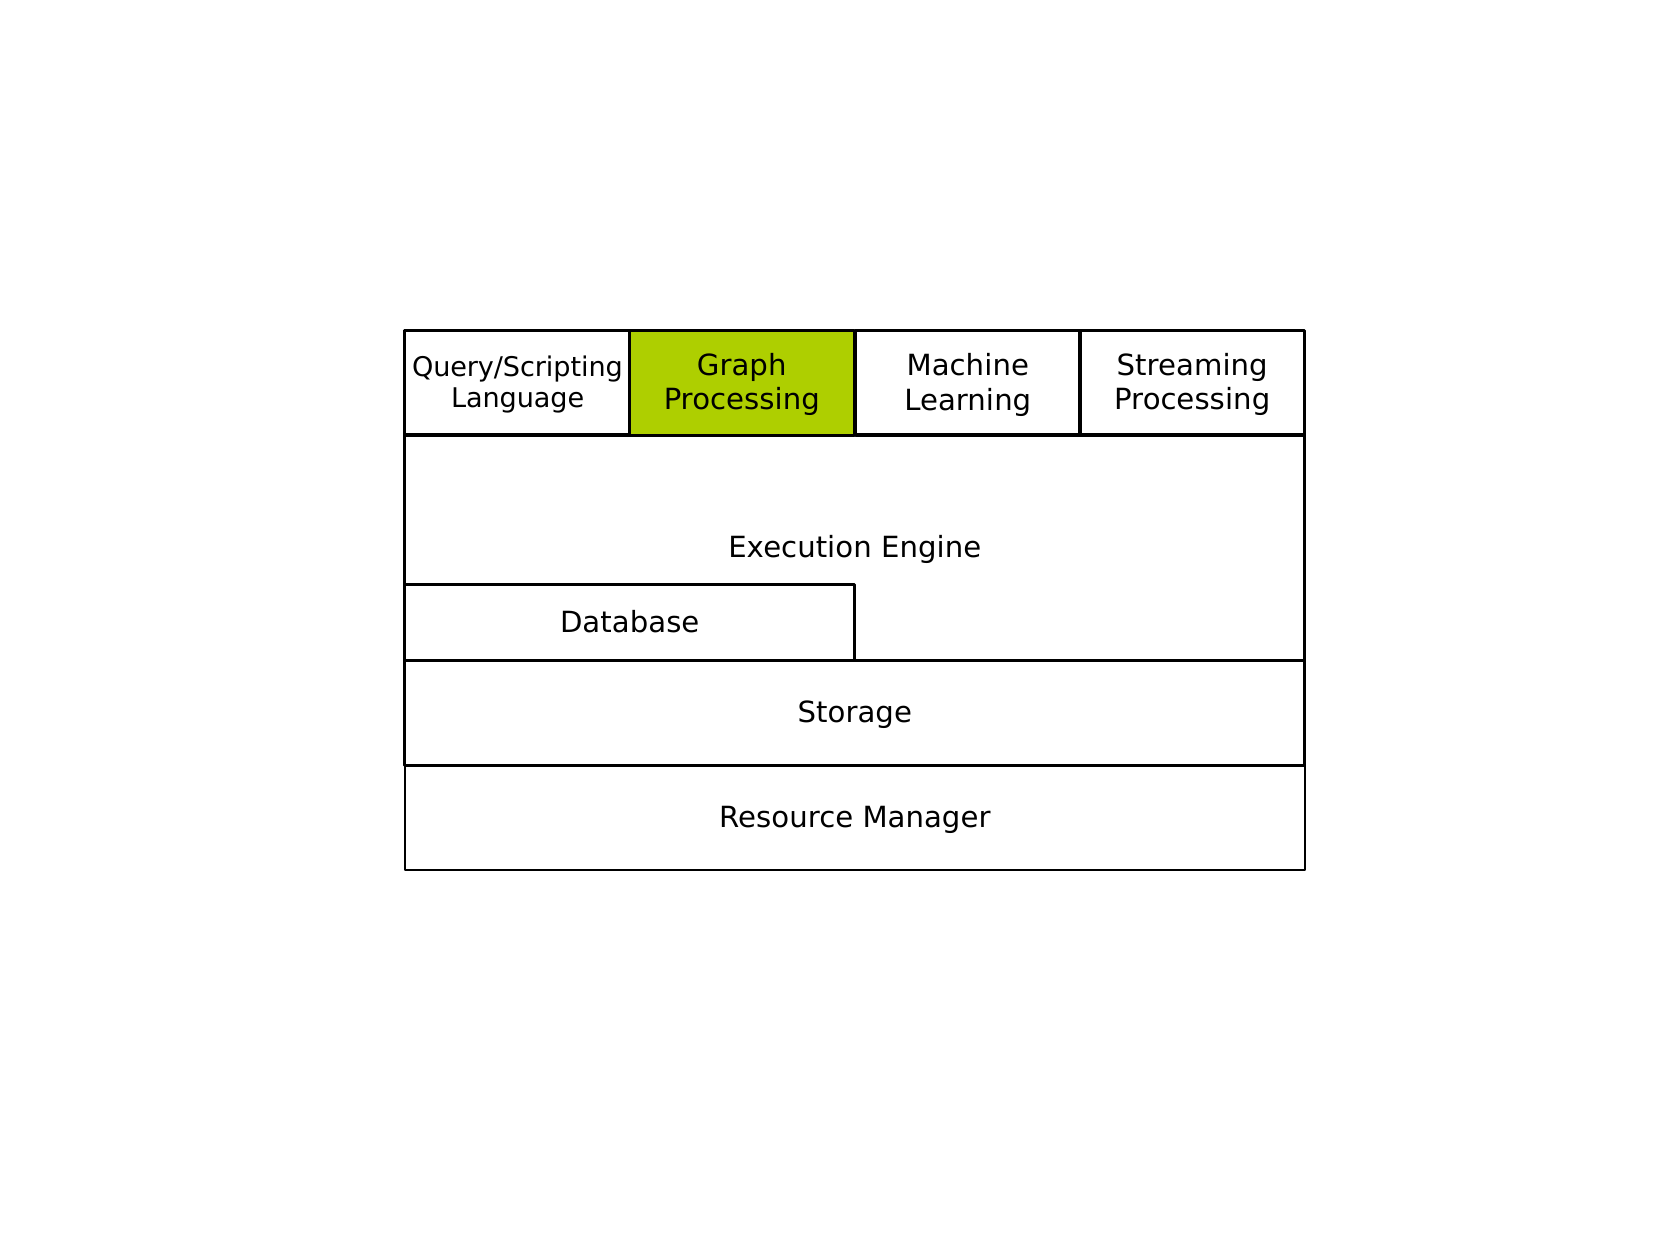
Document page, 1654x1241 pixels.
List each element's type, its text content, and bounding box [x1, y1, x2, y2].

text_box Query/Scripting Language [404, 330, 629, 436]
text_box Machine Learning [855, 330, 1079, 436]
text_box Execution Engine [404, 436, 1305, 661]
text_box Storage [404, 661, 1305, 766]
text_box Graph Processing [629, 330, 855, 436]
text_box Streaming Processing [1079, 330, 1305, 436]
text_box Resource Manager [405, 765, 1306, 871]
